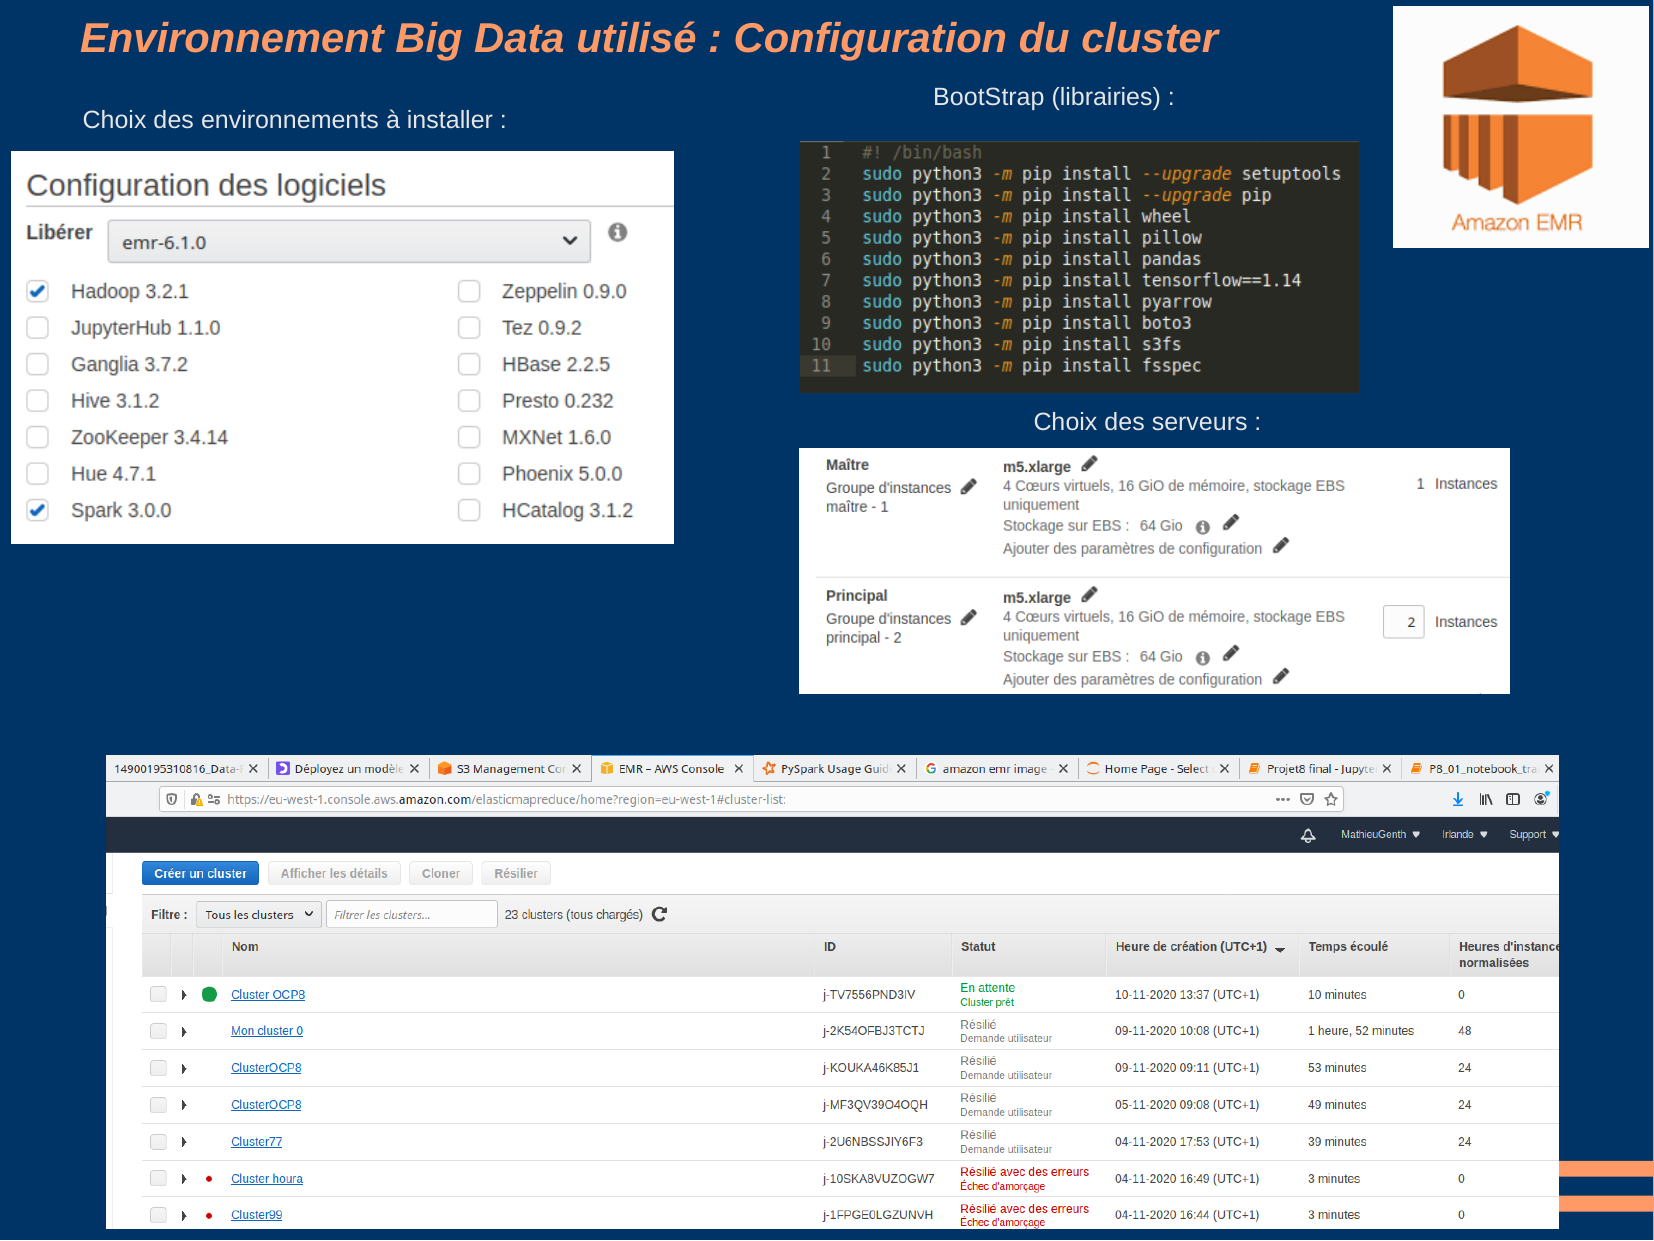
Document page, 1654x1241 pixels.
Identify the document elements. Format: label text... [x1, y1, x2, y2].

picture [106, 755, 1559, 1229]
picture [1393, 6, 1649, 249]
list Choix des serveurs : [962, 408, 1294, 494]
list BootStrap (librairies) : [862, 82, 1465, 169]
list Choix des environnements à installer : [11, 106, 591, 215]
title Environnement Big Data utilisé : Configuration du cluster [80, 0, 1493, 112]
picture [799, 448, 1510, 694]
picture [11, 151, 674, 544]
picture [800, 141, 1359, 393]
